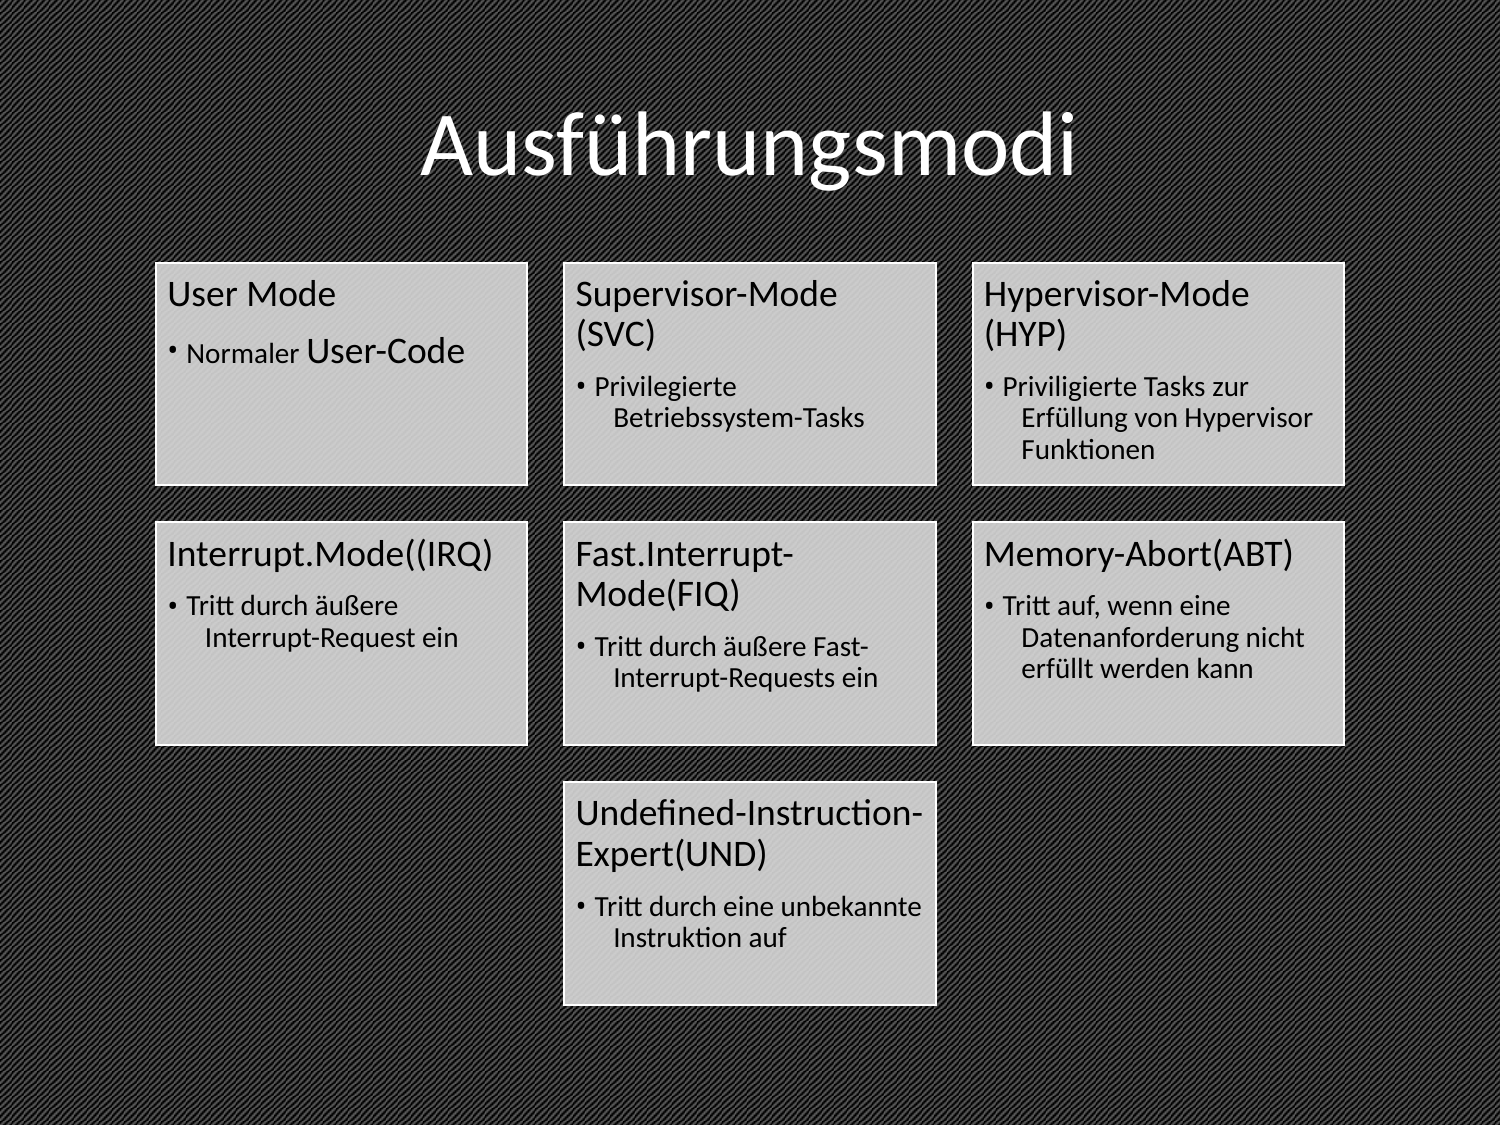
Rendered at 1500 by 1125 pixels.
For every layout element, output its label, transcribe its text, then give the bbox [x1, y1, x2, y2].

text_box Hypervisor-Mode (HYP) Priviligierte Tasks zur Erfüllung von Hypervisor Funktionen [972, 262, 1344, 486]
title Ausführungsmodi [75, 45, 1426, 233]
text_box Interrupt.Mode((IRQ) Tritt durch äußere Interrupt-Request ein [156, 522, 528, 746]
text_box Fast.Interrupt-Mode(FIQ) Tritt durch äußere Fast-Interrupt-Requests ein [564, 522, 936, 746]
text_box Undefined-Instruction-Expert(UND) Tritt durch eine unbekannte Instruktion auf [564, 782, 936, 1005]
text_box Memory-Abort(ABT) Tritt auf, wenn eine Datenanforderung nicht erfüllt werden kann [972, 522, 1344, 746]
text_box User Mode Normaler User-Code [156, 262, 528, 486]
text_box Supervisor-Mode (SVC) Privilegierte Betriebssystem-Tasks [564, 262, 936, 486]
